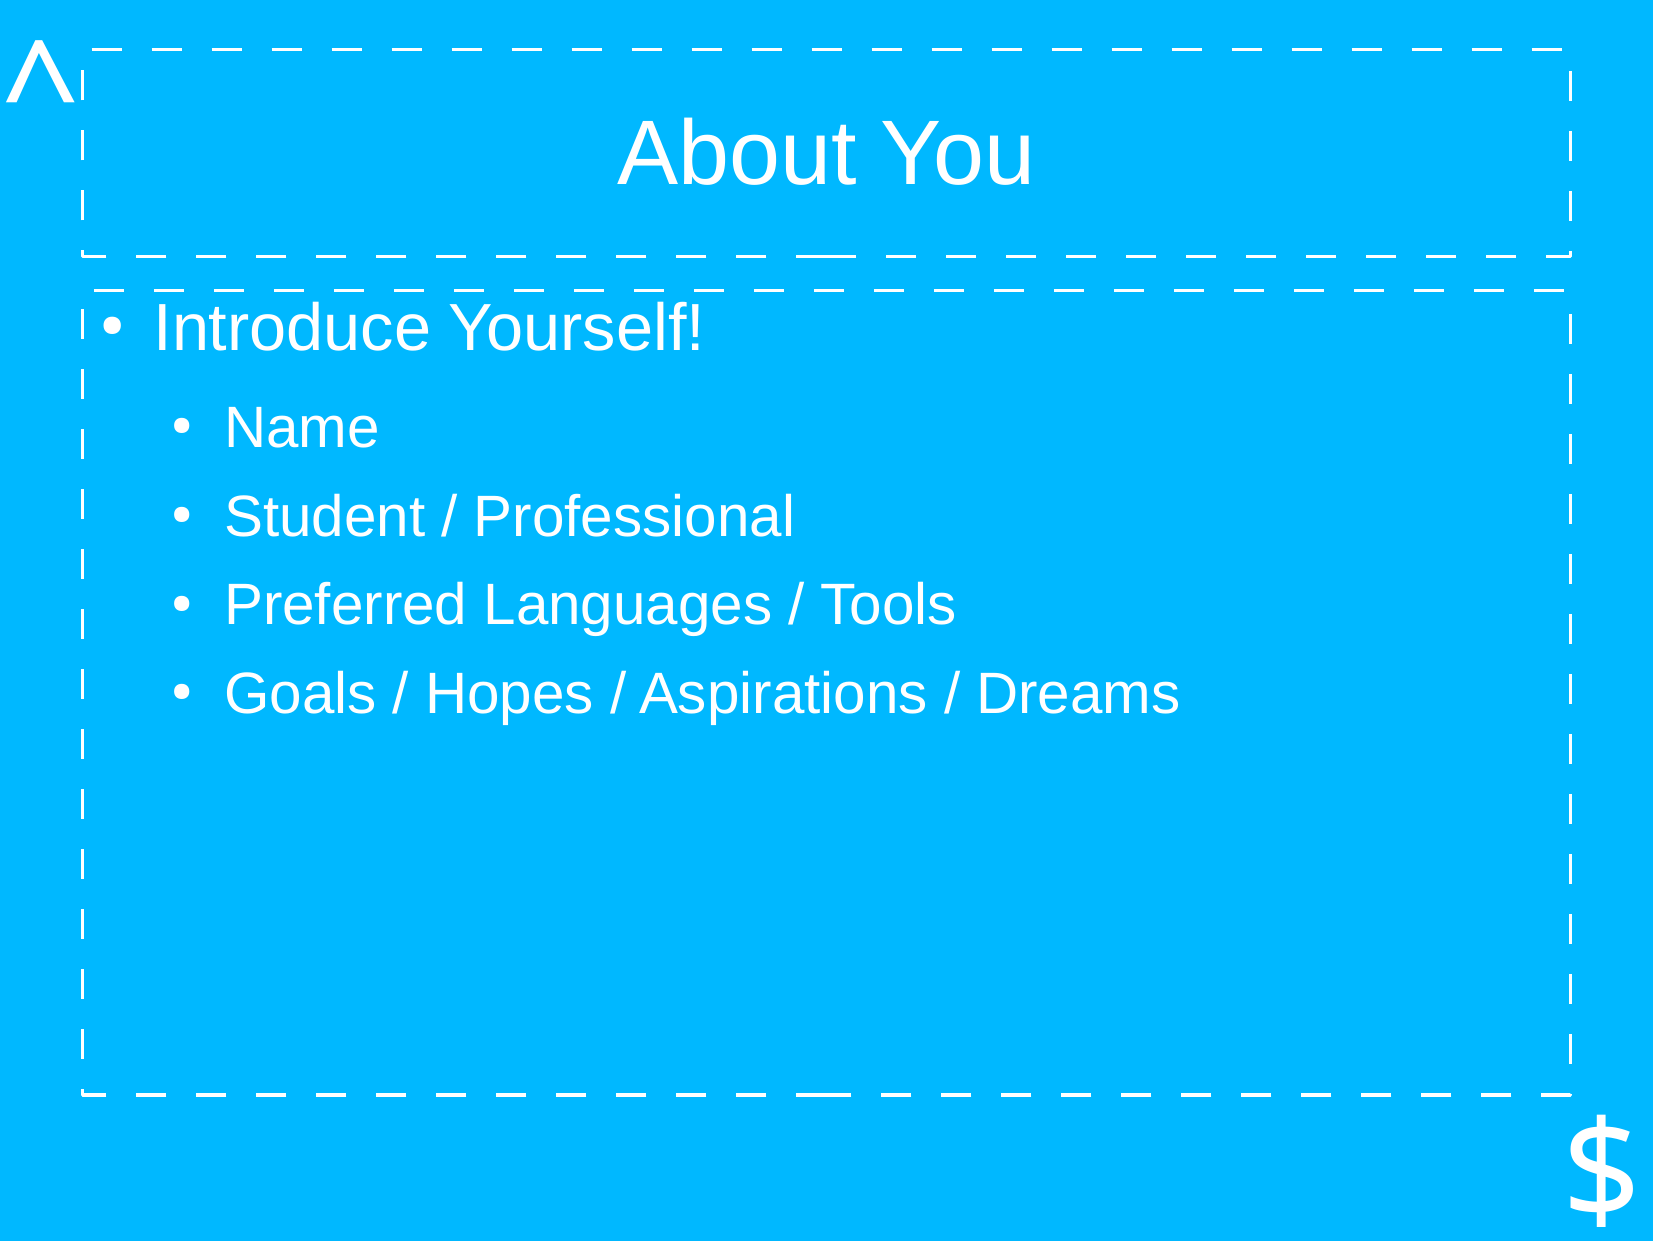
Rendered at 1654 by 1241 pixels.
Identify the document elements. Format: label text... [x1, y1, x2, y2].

list Introduce Yourself! Name Student / Professional Preferred Languages / Tools Goals / Hopes / Aspirations / Dreams [82, 290, 1571, 1096]
title About You [82, 49, 1571, 257]
